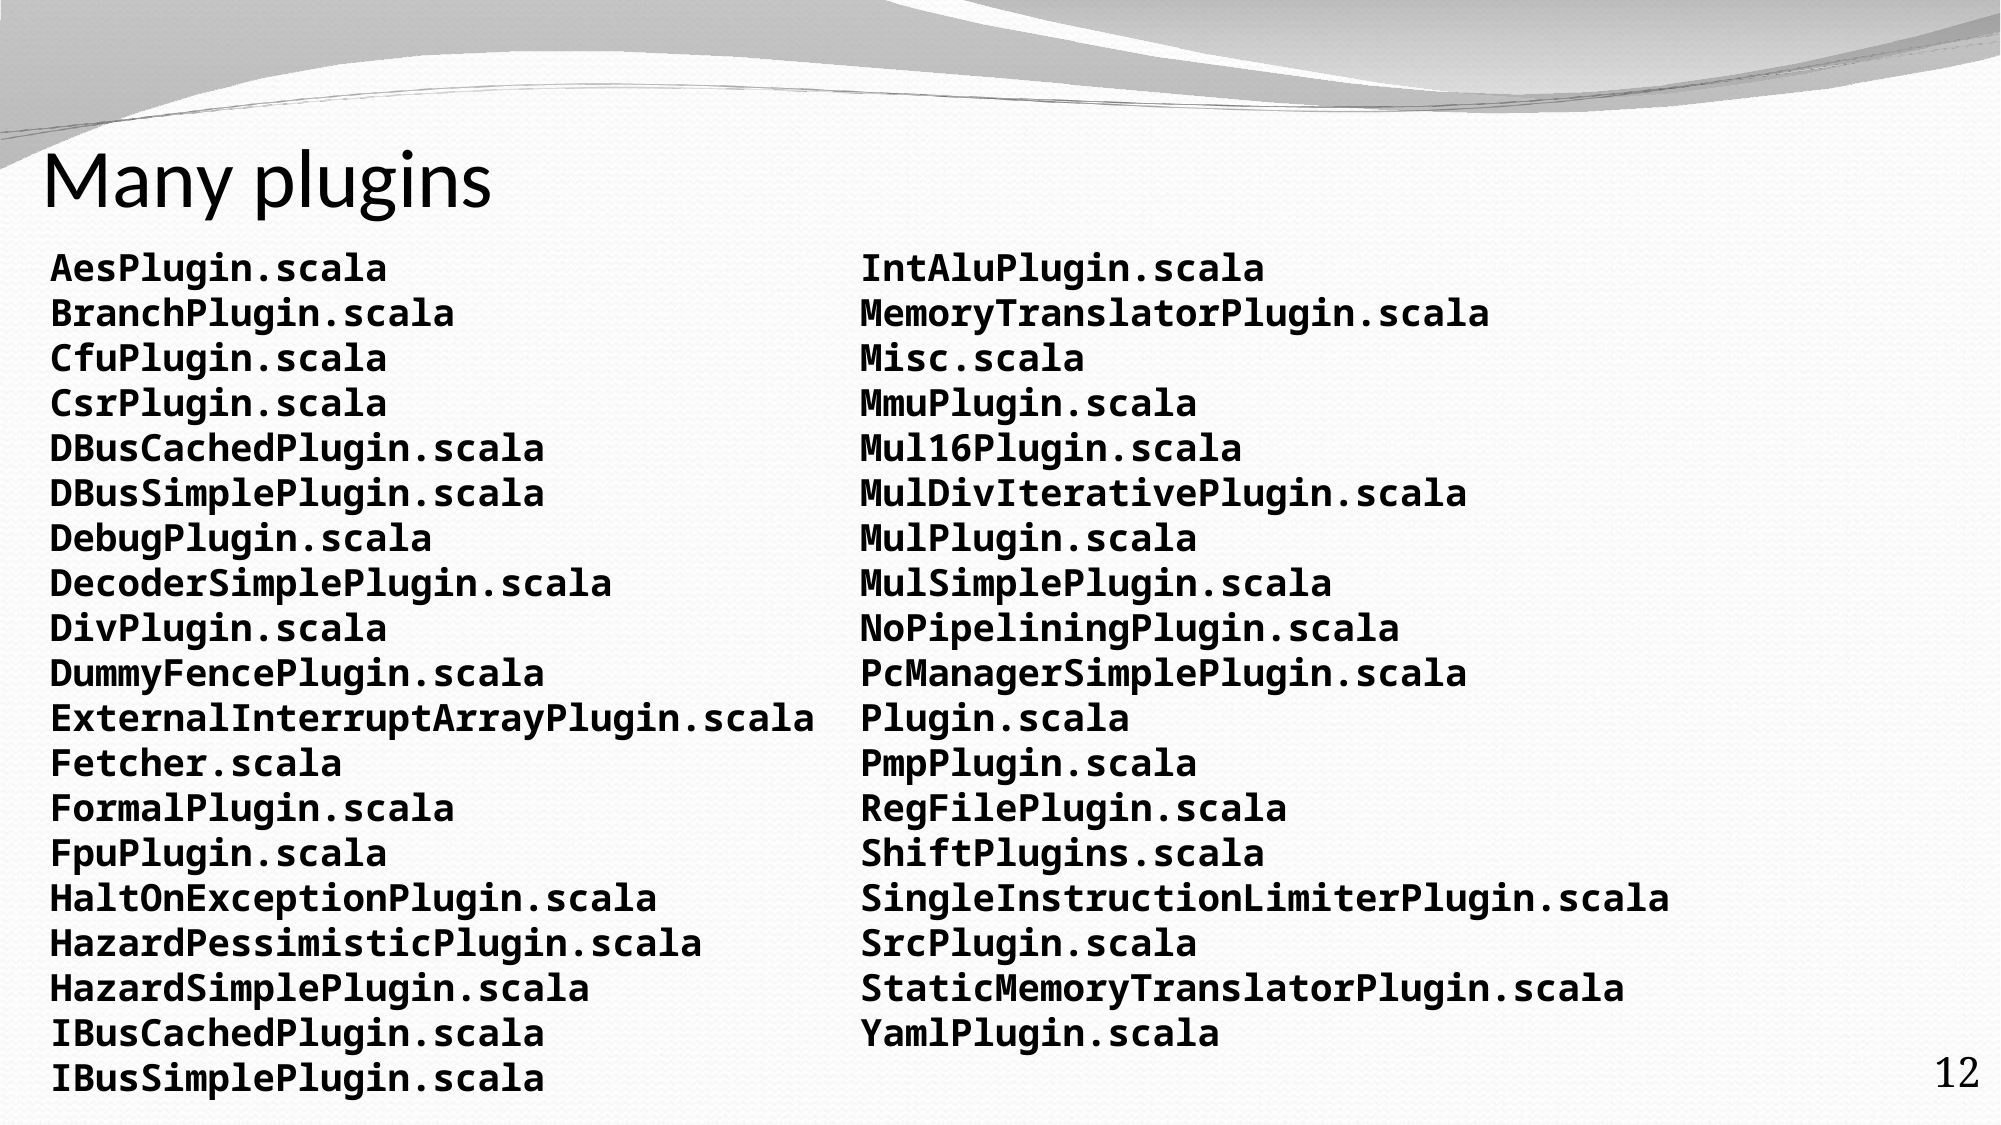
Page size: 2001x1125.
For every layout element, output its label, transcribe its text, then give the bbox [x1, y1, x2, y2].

text_box AesPlugin.scala IntAluPlugin.scala BranchPlugin.scala MemoryTranslatorPlugin.scala CfuPlugin.scala Misc.scala CsrPlugin.scala MmuPlugin.scala DBusCachedPlugin.scala Mul16Plugin.scala DBusSimplePlugin.scala MulDivIterativePlugin.scala DebugPlugin.scala MulPlugin.scala DecoderSimplePlugin.scala MulSimplePlugin.scala DivPlugin.scala NoPipeliningPlugin.scala DummyFencePlugin.scala PcManagerSimplePlugin.scala ExternalInterruptArrayPlugin.scala Plugin.scala Fetcher.scala PmpPlugin.scala FormalPlugin.scala RegFilePlugin.scala FpuPlugin.scala ShiftPlugins.scala HaltOnExceptionPlugin.scala SingleInstructionLimiterPlugin.scala HazardPessimisticPlugin.scala SrcPlugin.scala HazardSimplePlugin.scala StaticMemoryTranslatorPlugin.scala IBusCachedPlugin.scala YamlPlugin.scala IBusSimplePlugin.scala [35, 236, 2001, 1125]
title Many plugins [41, 36, 1632, 225]
picture [0, 0, 2001, 1125]
